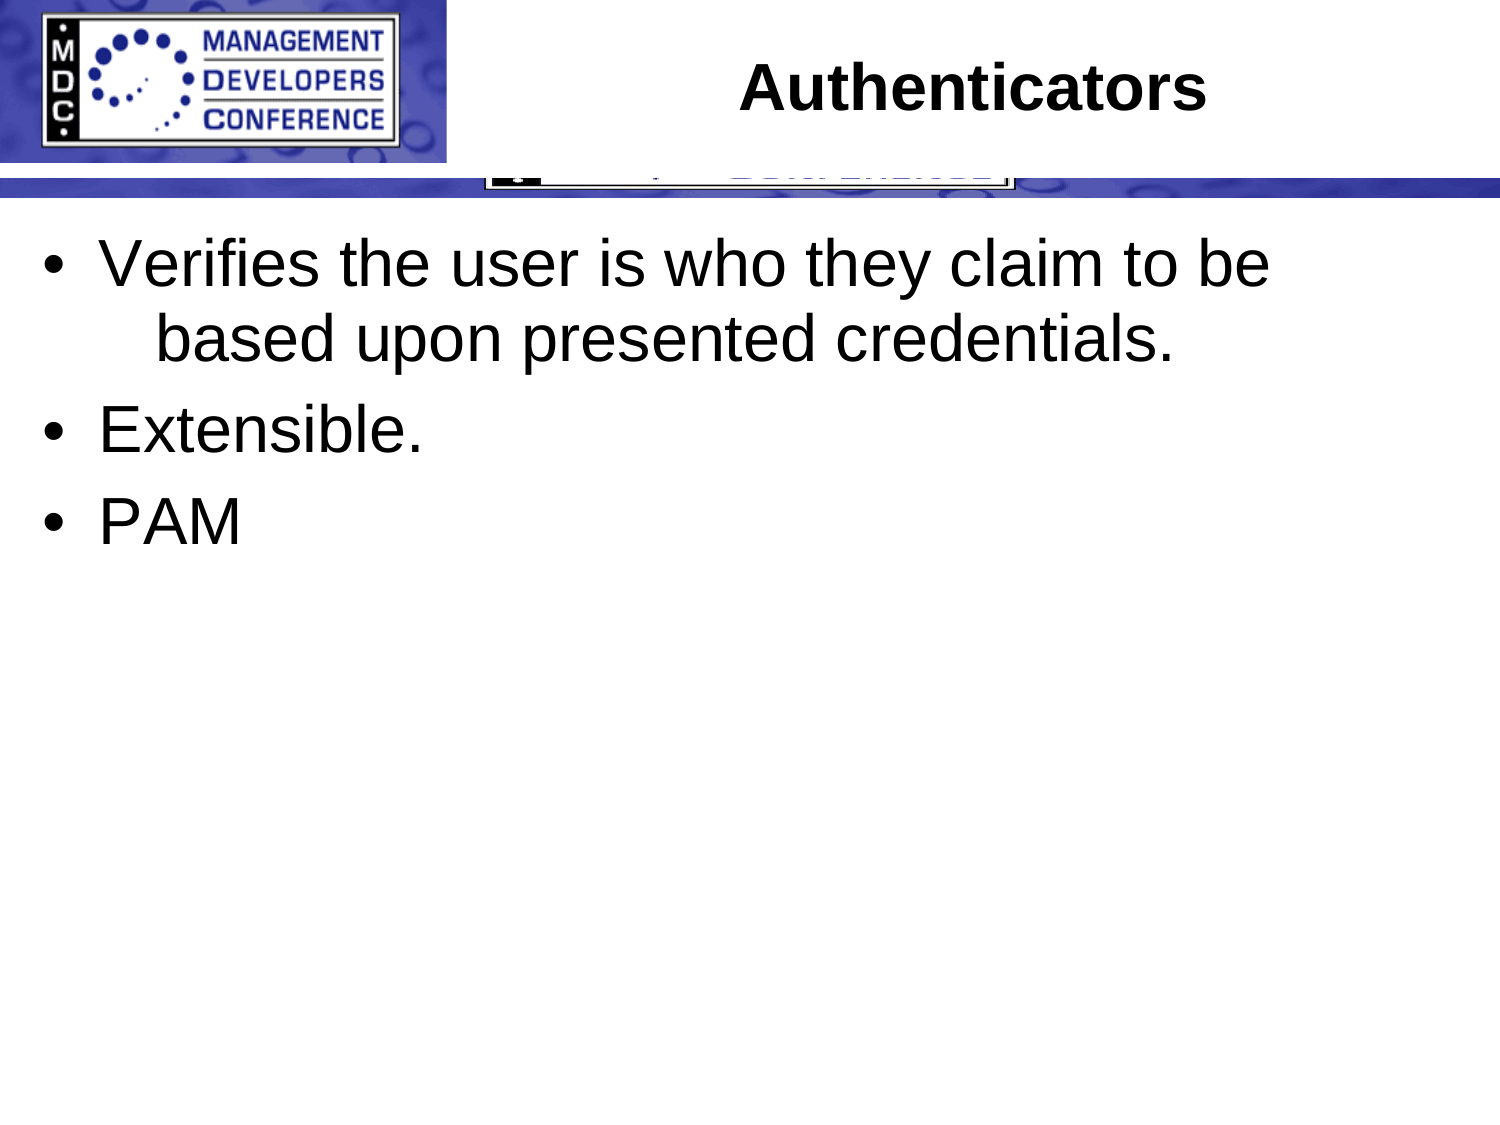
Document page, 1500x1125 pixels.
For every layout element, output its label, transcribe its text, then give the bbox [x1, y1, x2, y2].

list Verifies the user is who they claim to be based upon presented credentials. Extensible. PAM [42, 226, 1433, 1067]
picture [0, 178, 1500, 198]
picture [0, 0, 447, 163]
title Authenticators [447, 7, 1500, 169]
